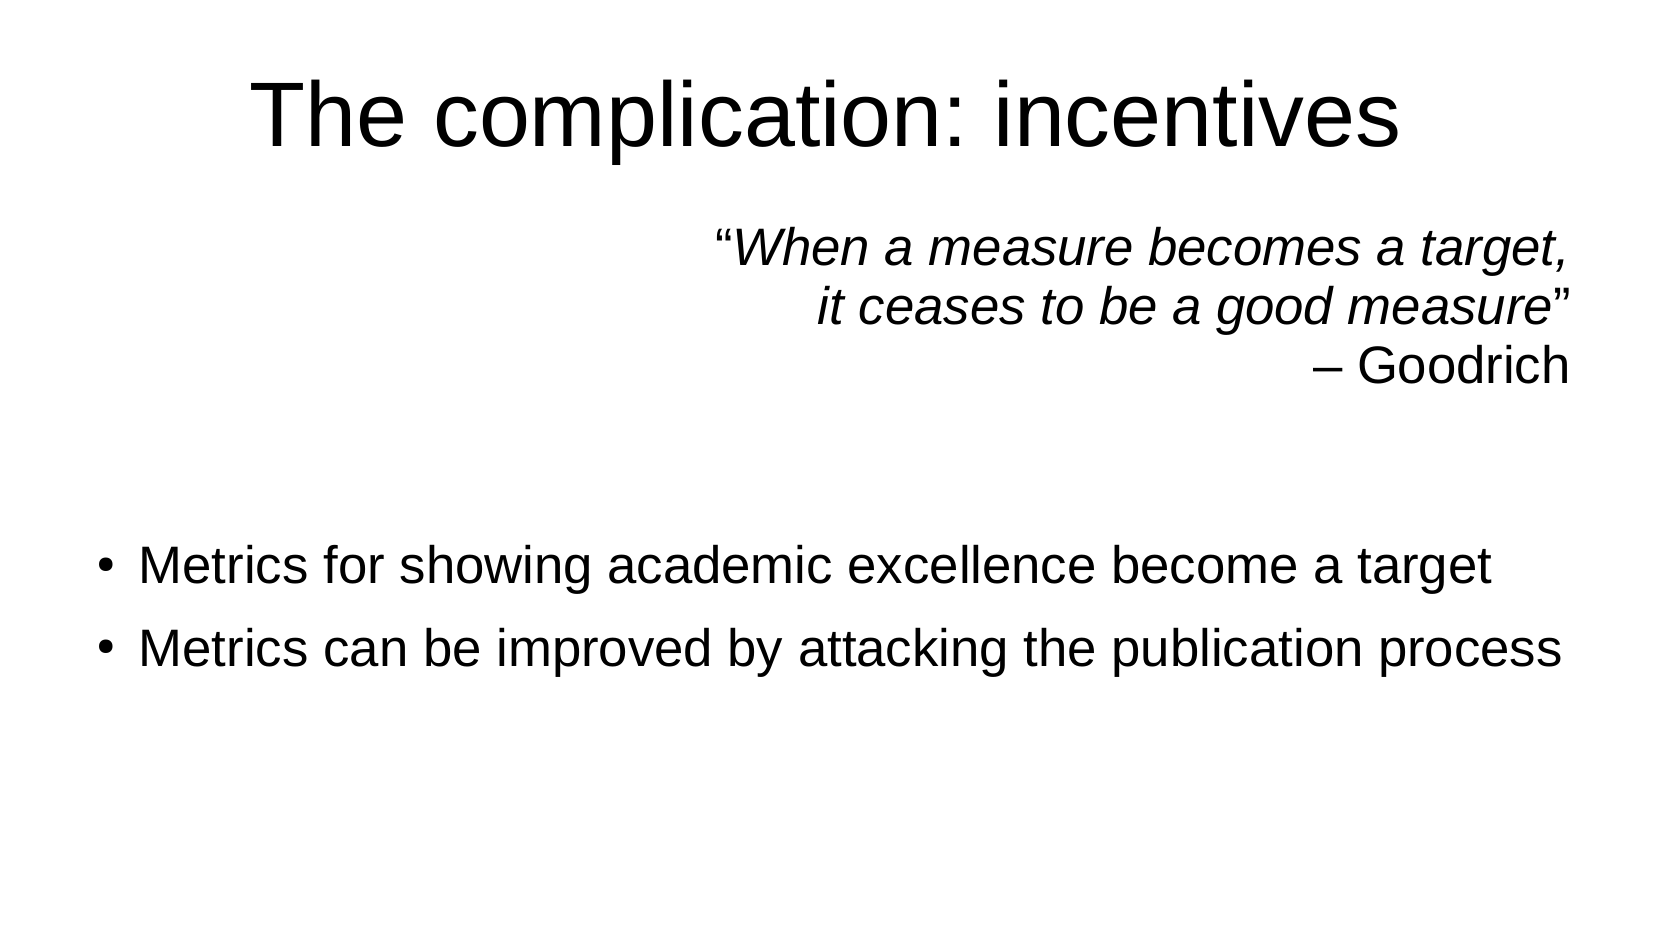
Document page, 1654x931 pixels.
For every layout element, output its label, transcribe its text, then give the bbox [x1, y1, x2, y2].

list “When a measure becomes a target, it ceases to be a good measure” – Goodrich Metrics for showing academic excellence become a target Metrics can be improved by attacking the publication process [82, 217, 1571, 758]
title The complication: incentives [82, 37, 1571, 193]
